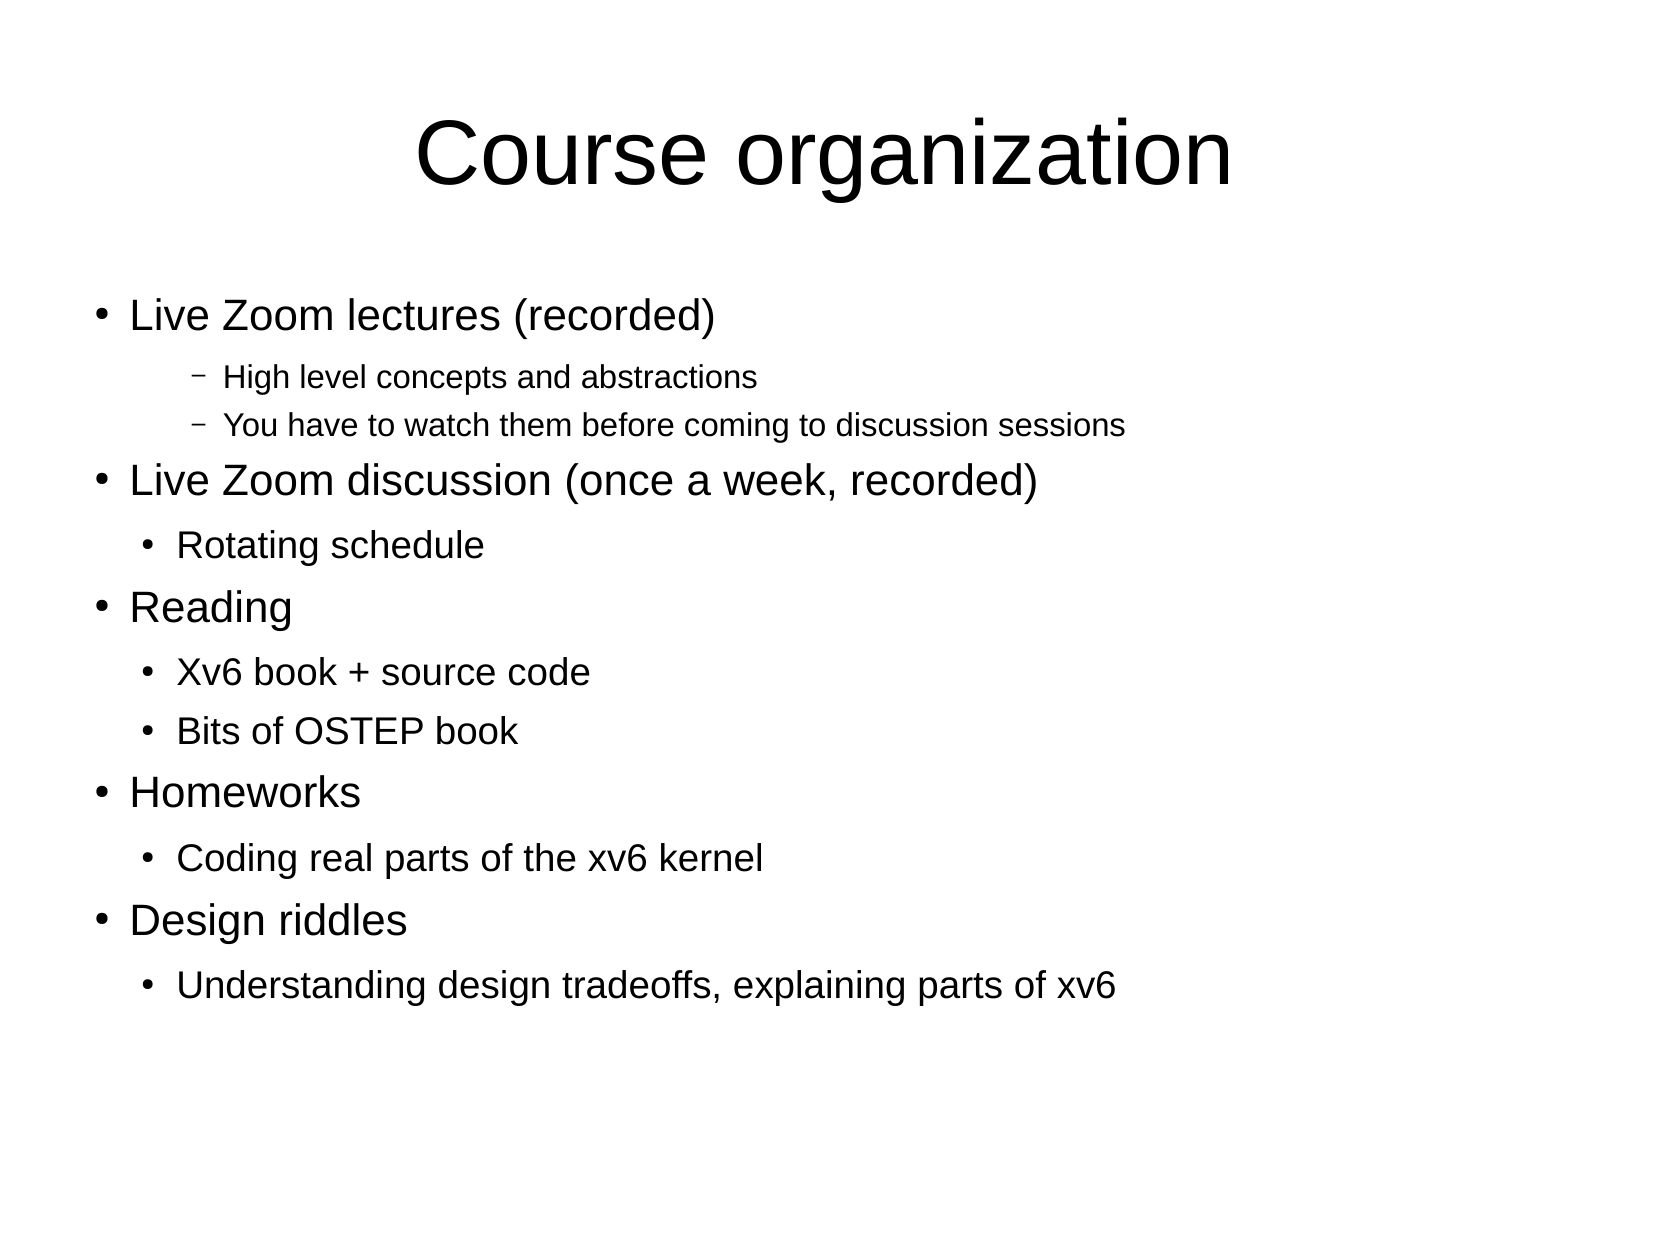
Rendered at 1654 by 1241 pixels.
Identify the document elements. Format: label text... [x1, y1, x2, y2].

list Live Zoom lectures (recorded) High level concepts and abstractions You have to watch them before coming to discussion sessions Live Zoom discussion (once a week, recorded) Rotating schedule Reading Xv6 book + source code Bits of OSTEP book Homeworks Coding real parts of the xv6 kernel Design riddles Understanding design tradeoffs, explaining parts of xv6 [82, 290, 1571, 1010]
title Course organization [82, 49, 1571, 257]
